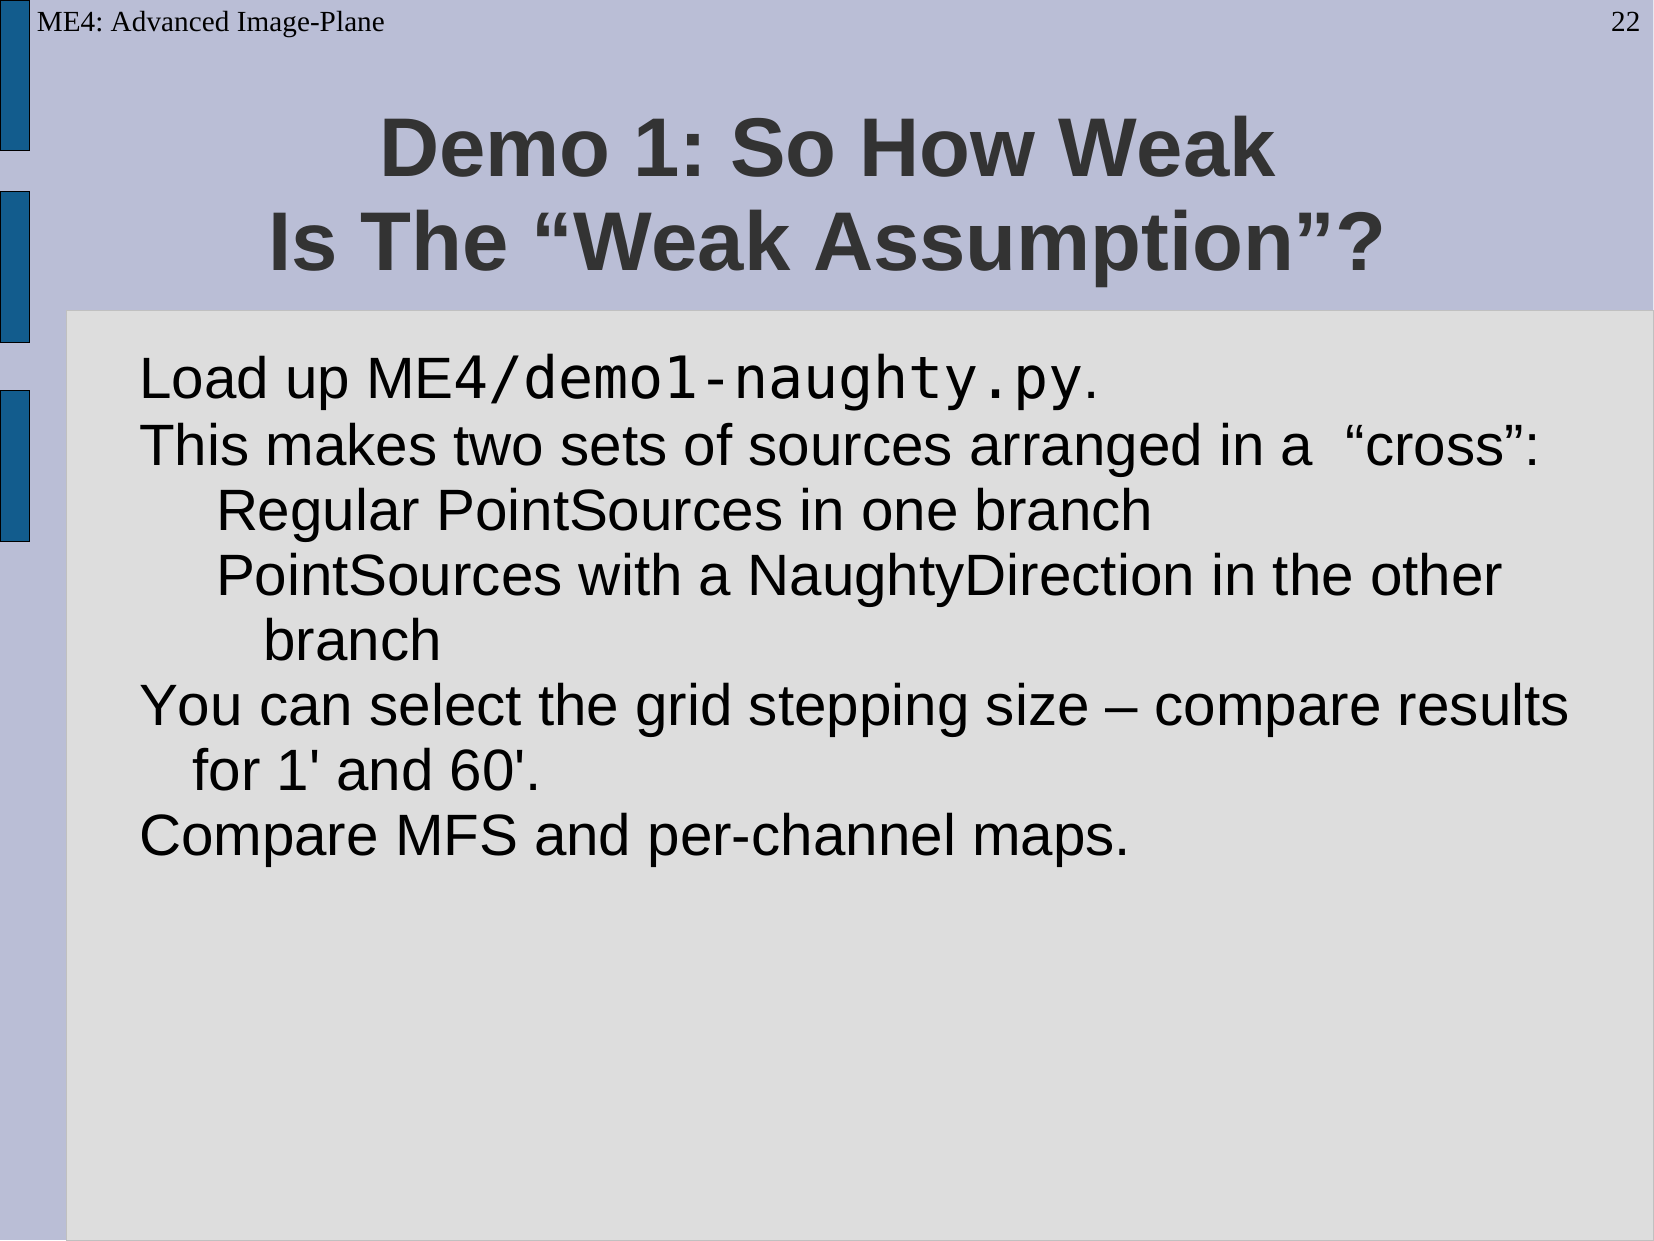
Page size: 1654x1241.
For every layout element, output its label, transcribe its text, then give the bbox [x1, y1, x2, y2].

list Load up ME4/demo1-naughty.py. This makes two sets of sources arranged in a “cross”: Regular PointSources in one branch PointSources with a NaughtyDirection in the other branch You can select the grid stepping size – compare results for 1' and 60'. Compare MFS and per-channel maps. [121, 344, 1595, 1112]
title Demo 1: So How Weak Is The “Weak Assumption”? [121, 91, 1534, 299]
